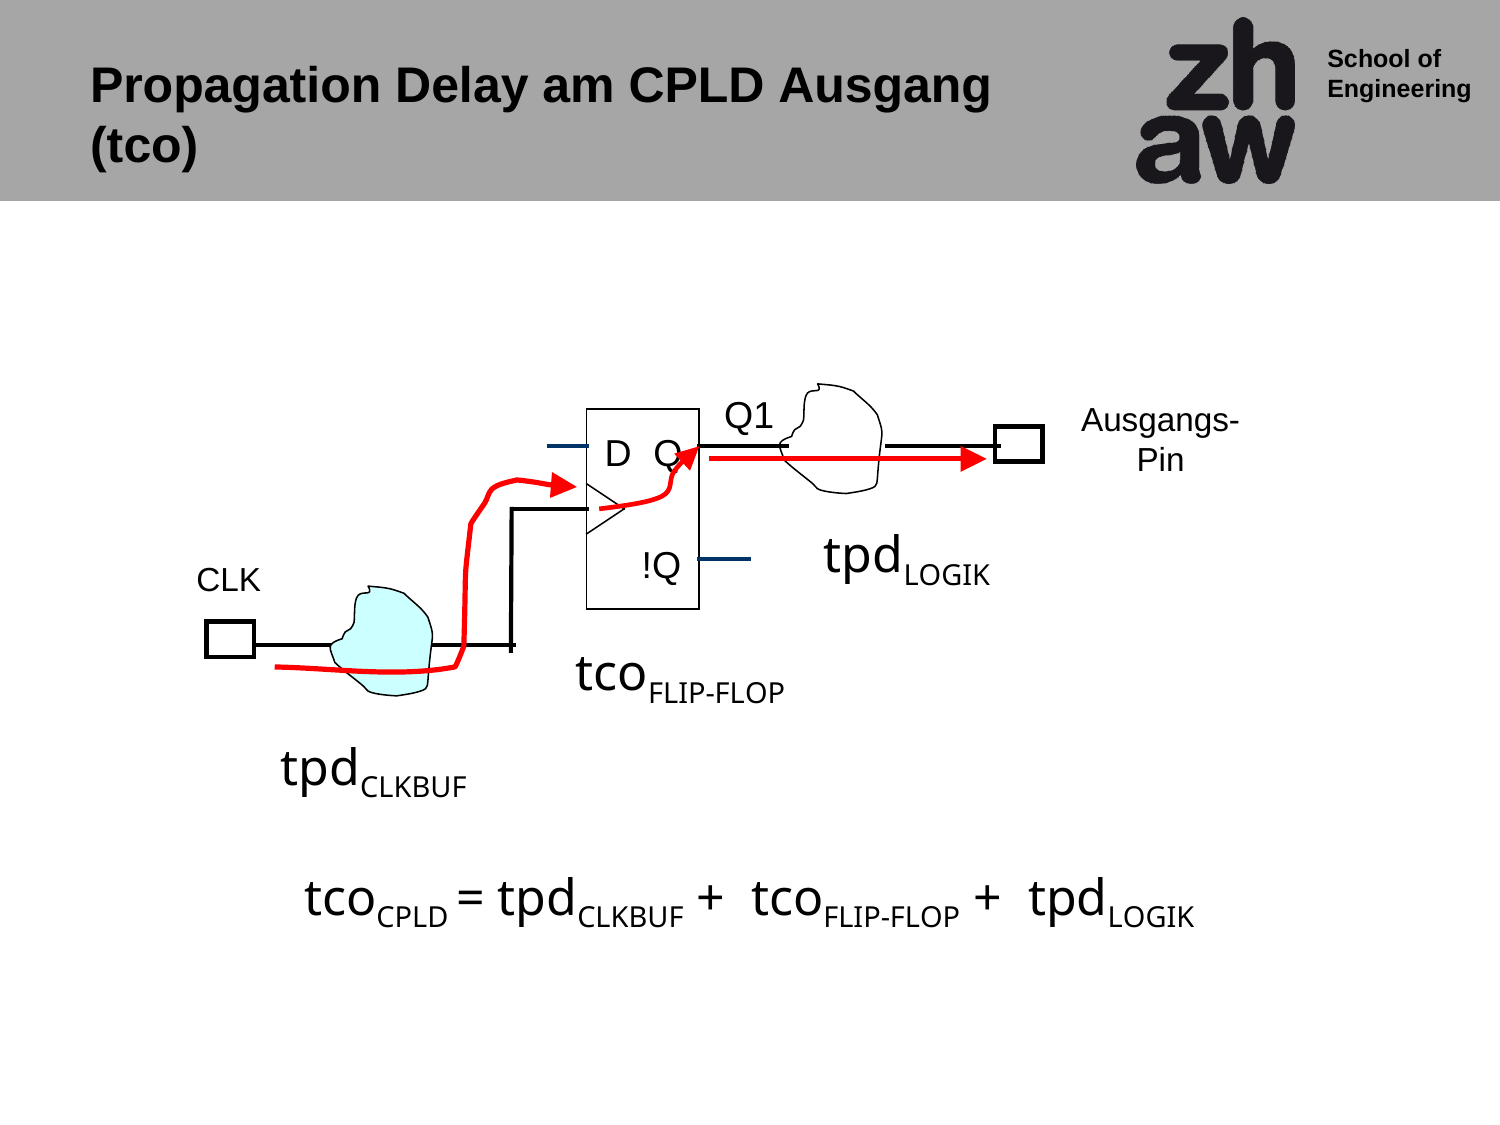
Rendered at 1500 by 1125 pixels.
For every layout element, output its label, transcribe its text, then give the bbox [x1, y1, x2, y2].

text_box Q [678, 444, 697, 451]
text_box Q [650, 421, 670, 482]
text_box Q [674, 448, 700, 482]
text_box tpdCLKBUF [265, 727, 490, 812]
text_box CLK [147, 550, 311, 606]
text_box !Q [611, 533, 712, 594]
text_box tcoFLIP-FLOP [560, 633, 801, 717]
text_box D [586, 421, 650, 482]
text_box tcoCPLD = tpdCLKBUF + tcoFLIP-FLOP + tpdLOGIK [289, 857, 1210, 942]
text_box tpdLOGIK [809, 515, 1006, 599]
picture [1136, 17, 1295, 184]
title Propagation Delay am CPLD Ausgang (tco) [74, 45, 1102, 176]
text_box Ausgangs- Pin [1066, 390, 1256, 486]
text_box Q [658, 444, 677, 464]
text_box [348, 674, 429, 696]
text_box [330, 586, 433, 669]
text_box Q1 [661, 383, 837, 444]
